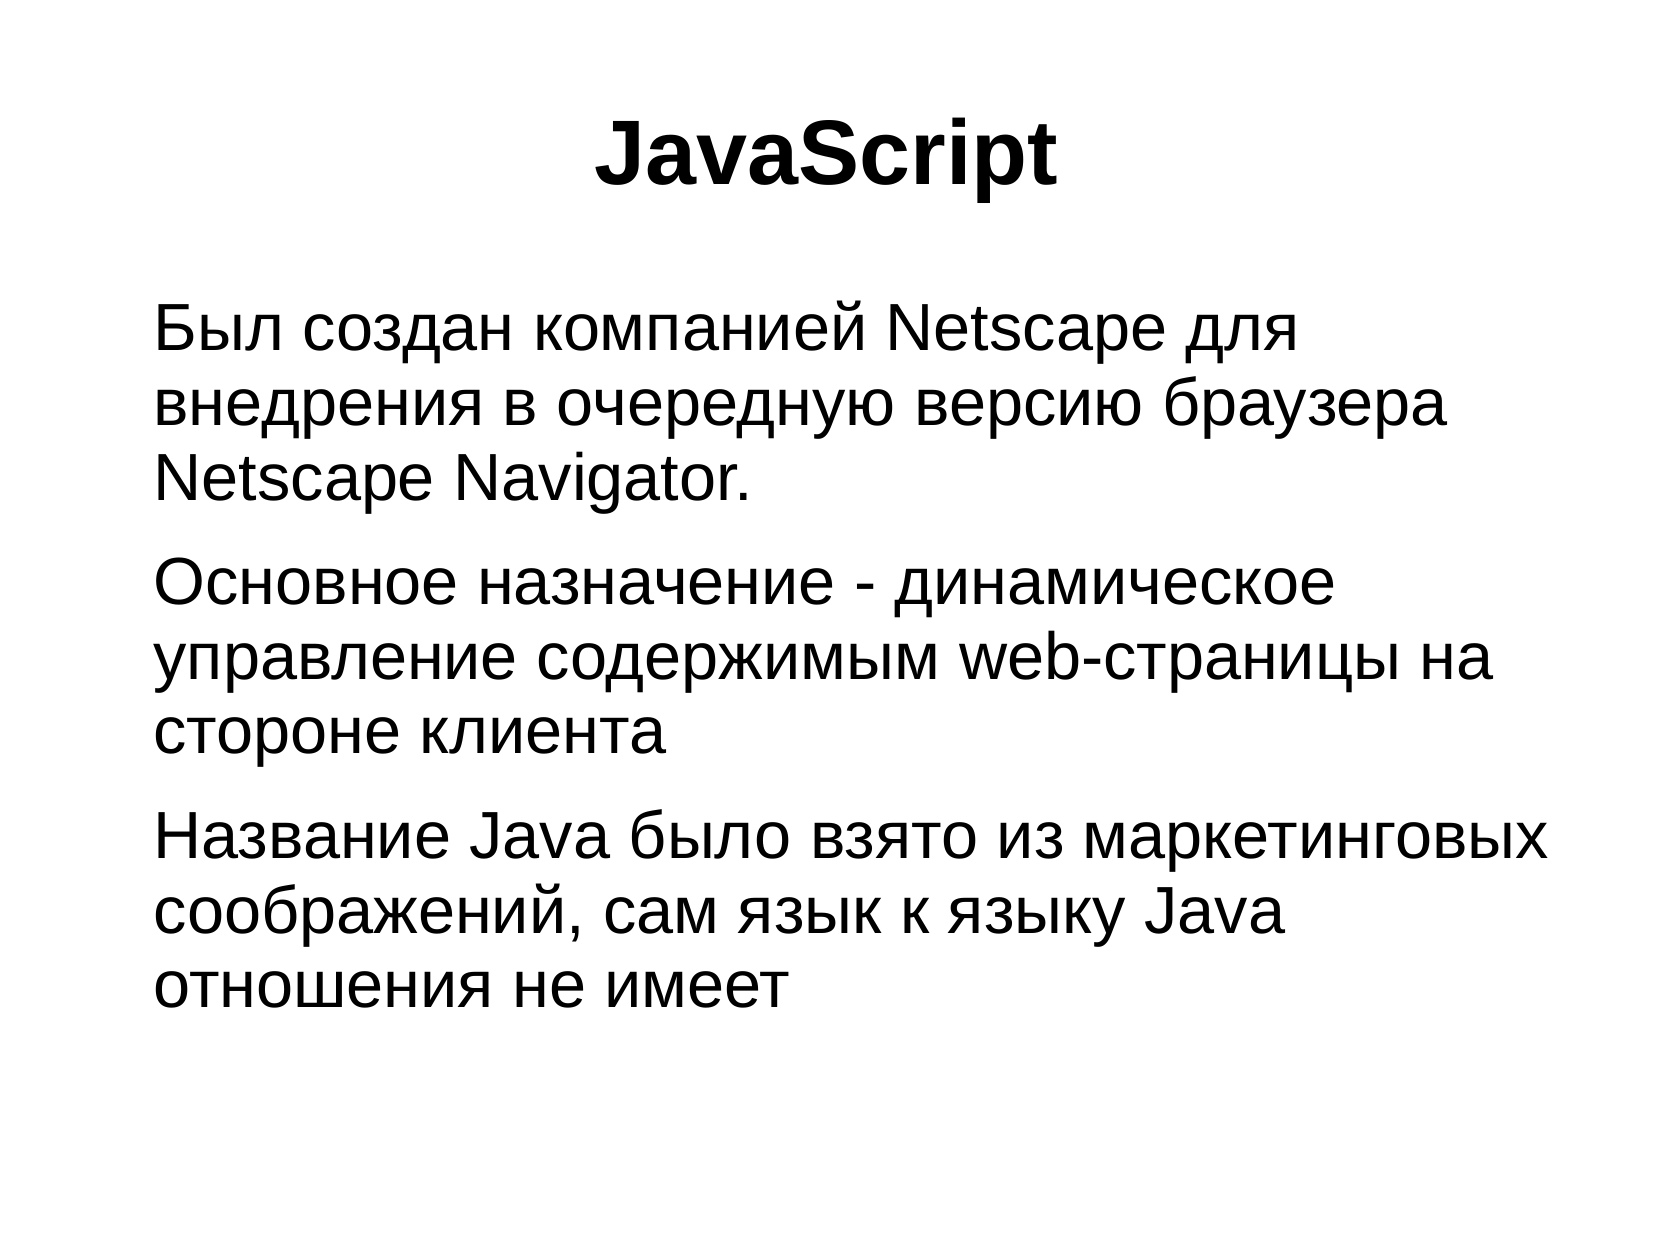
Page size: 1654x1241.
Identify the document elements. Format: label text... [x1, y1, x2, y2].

list Был создан компанией Netscape для внедрения в очередную версию браузера Netscape Navigator. Основное назначение - динамическое управление содержимым web-страницы на стороне клиента Название Java было взято из маркетинговых соображений, сам язык к языку Java отношения не имеет [82, 290, 1571, 1109]
title JavaScript [82, 49, 1571, 257]
